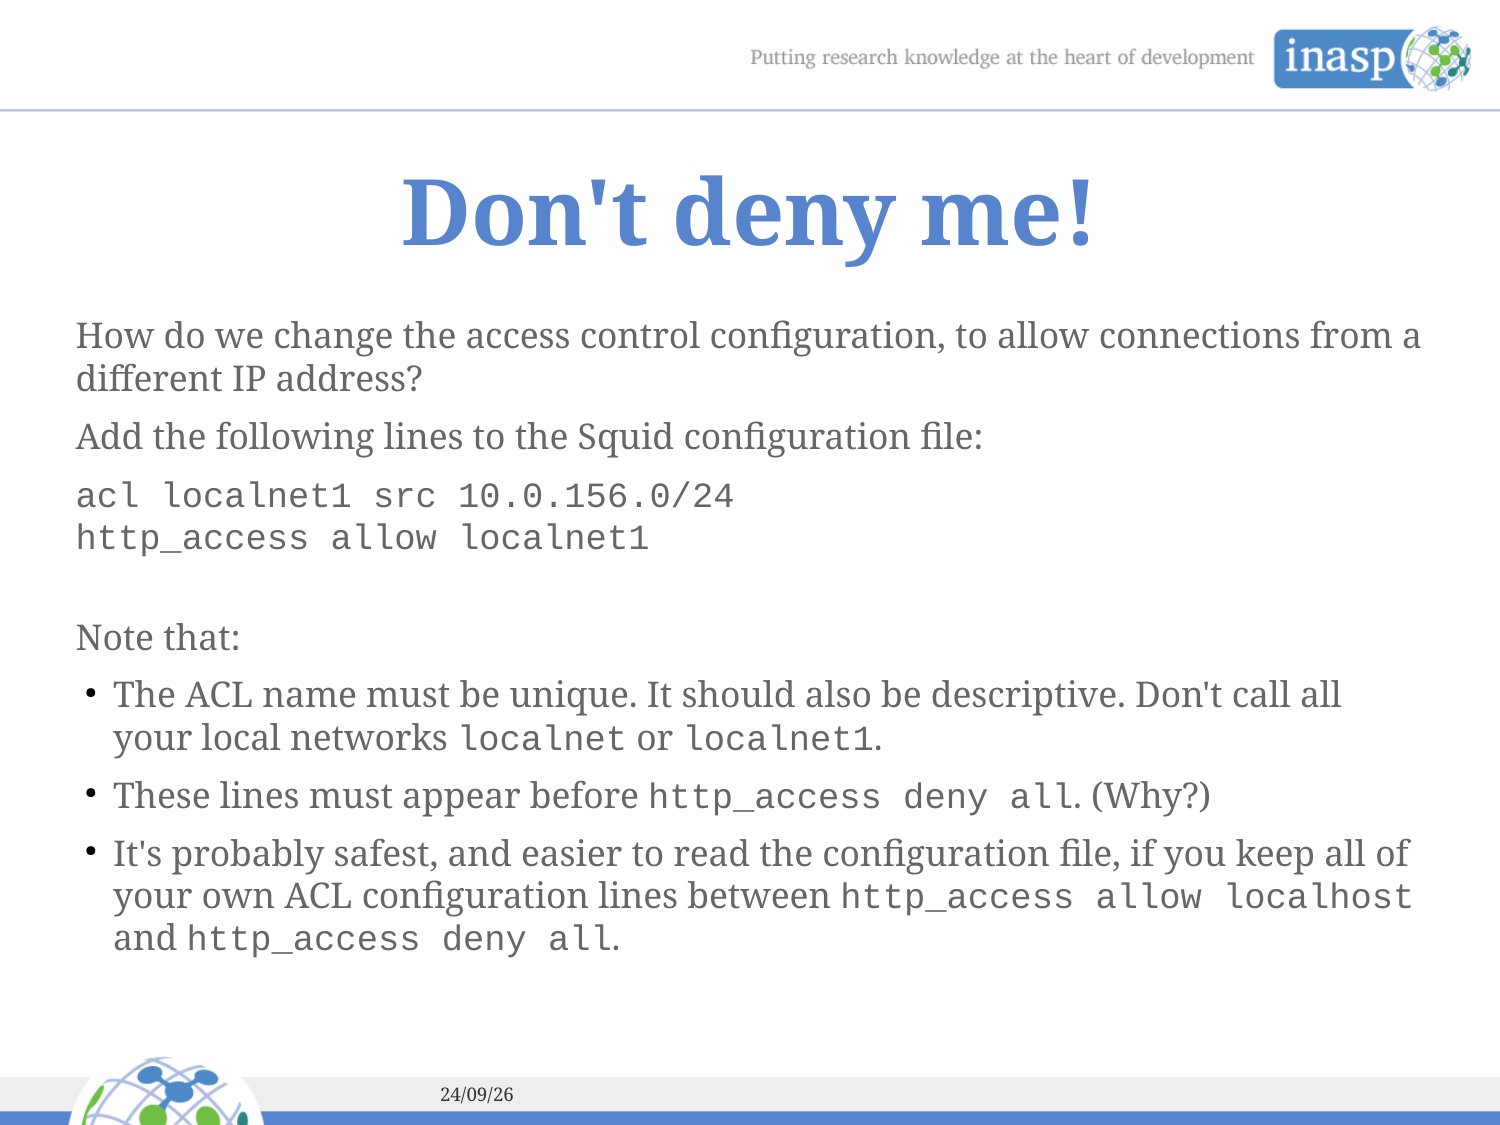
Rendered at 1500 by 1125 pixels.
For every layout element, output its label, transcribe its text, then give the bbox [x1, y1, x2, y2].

list How do we change the access control configuration, to allow connections from a different IP address? Add the following lines to the Squid configuration file: acl localnet1 src 10.0.156.0/24 http_access allow localnet1 Note that: The ACL name must be unique. It should also be descriptive. Don't call all your local networks localnet or localnet1. These lines must appear before http_access deny all. (Why?) It's probably safest, and easier to read the configuration file, if you keep all of your own ACL configuration lines between http_access allow localhost and http_access deny all. [75, 313, 1426, 967]
title Don't deny me! [75, 129, 1426, 313]
picture [0, 0, 1500, 1125]
